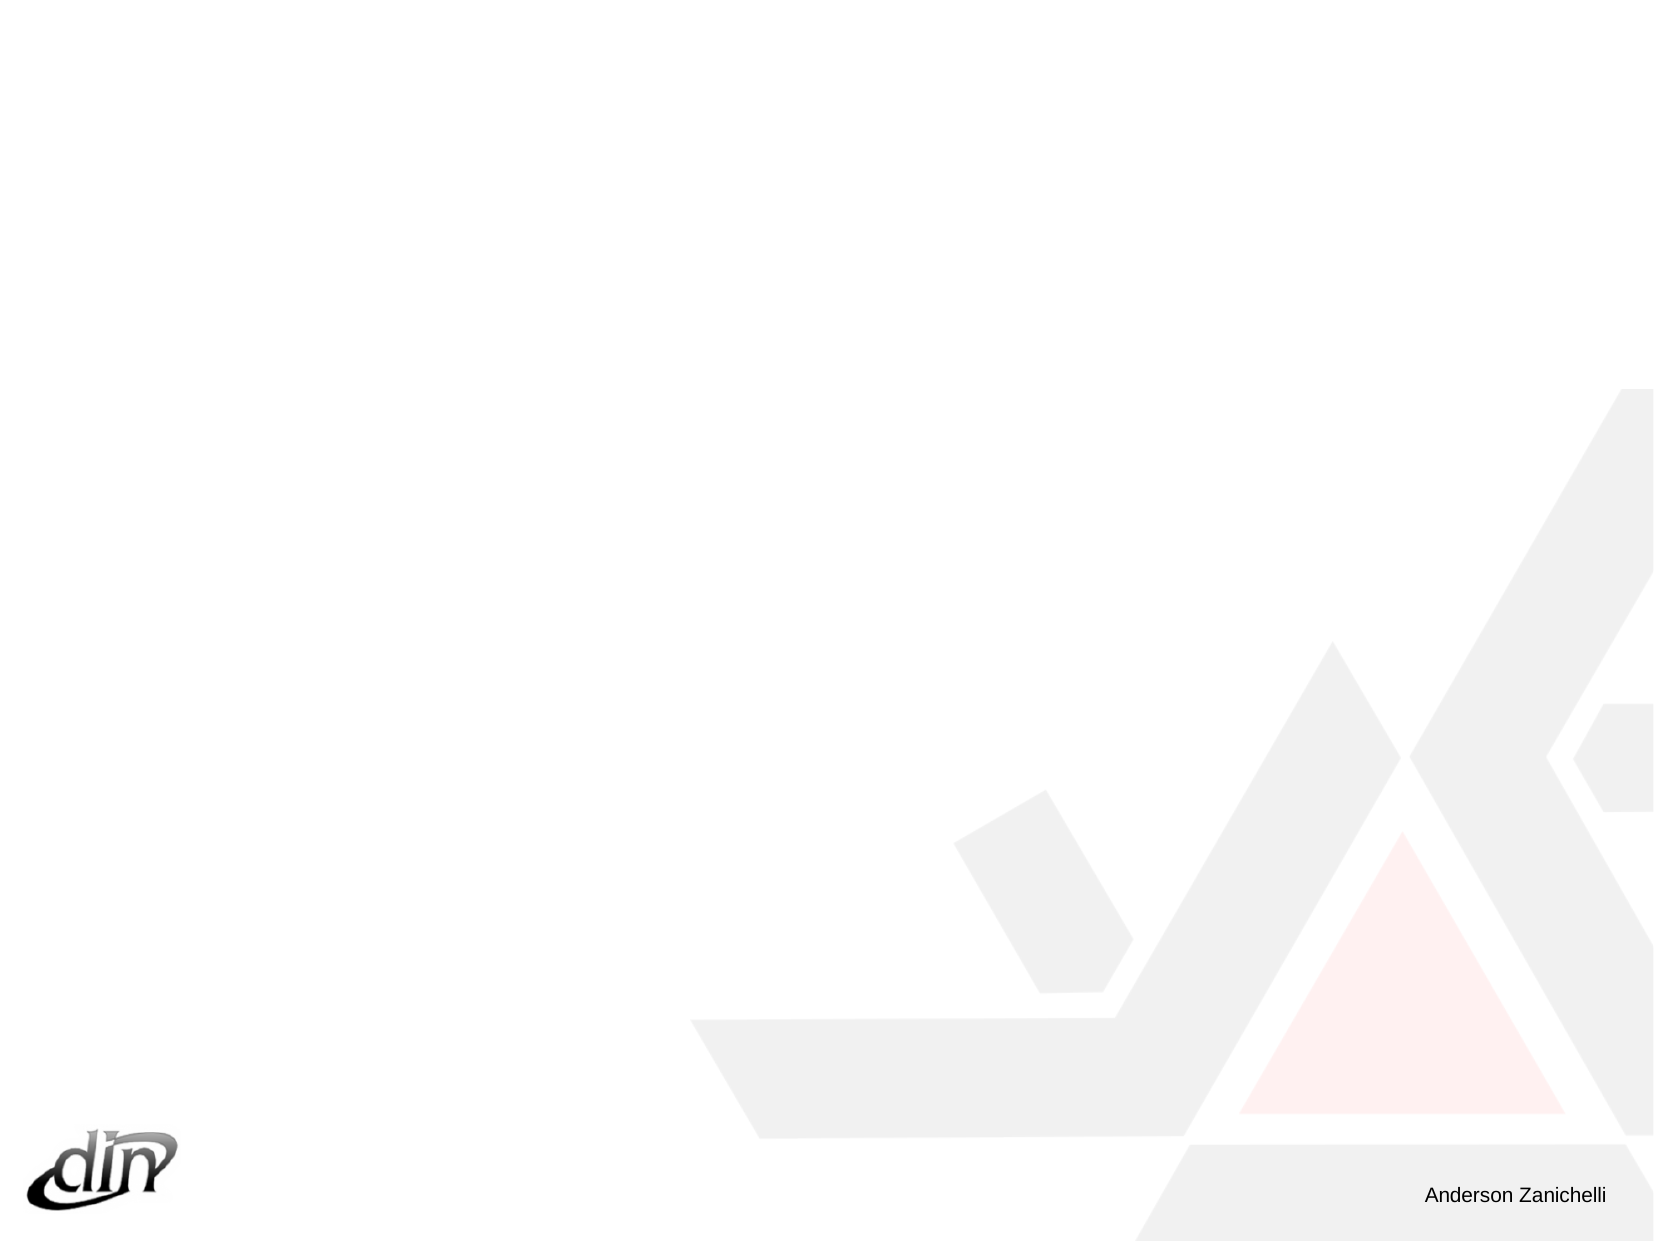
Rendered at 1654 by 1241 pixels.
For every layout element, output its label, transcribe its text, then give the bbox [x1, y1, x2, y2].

picture [23, 1124, 181, 1214]
text_box Anderson Zanichelli [1410, 1176, 1633, 1216]
picture [690, 389, 1654, 1241]
